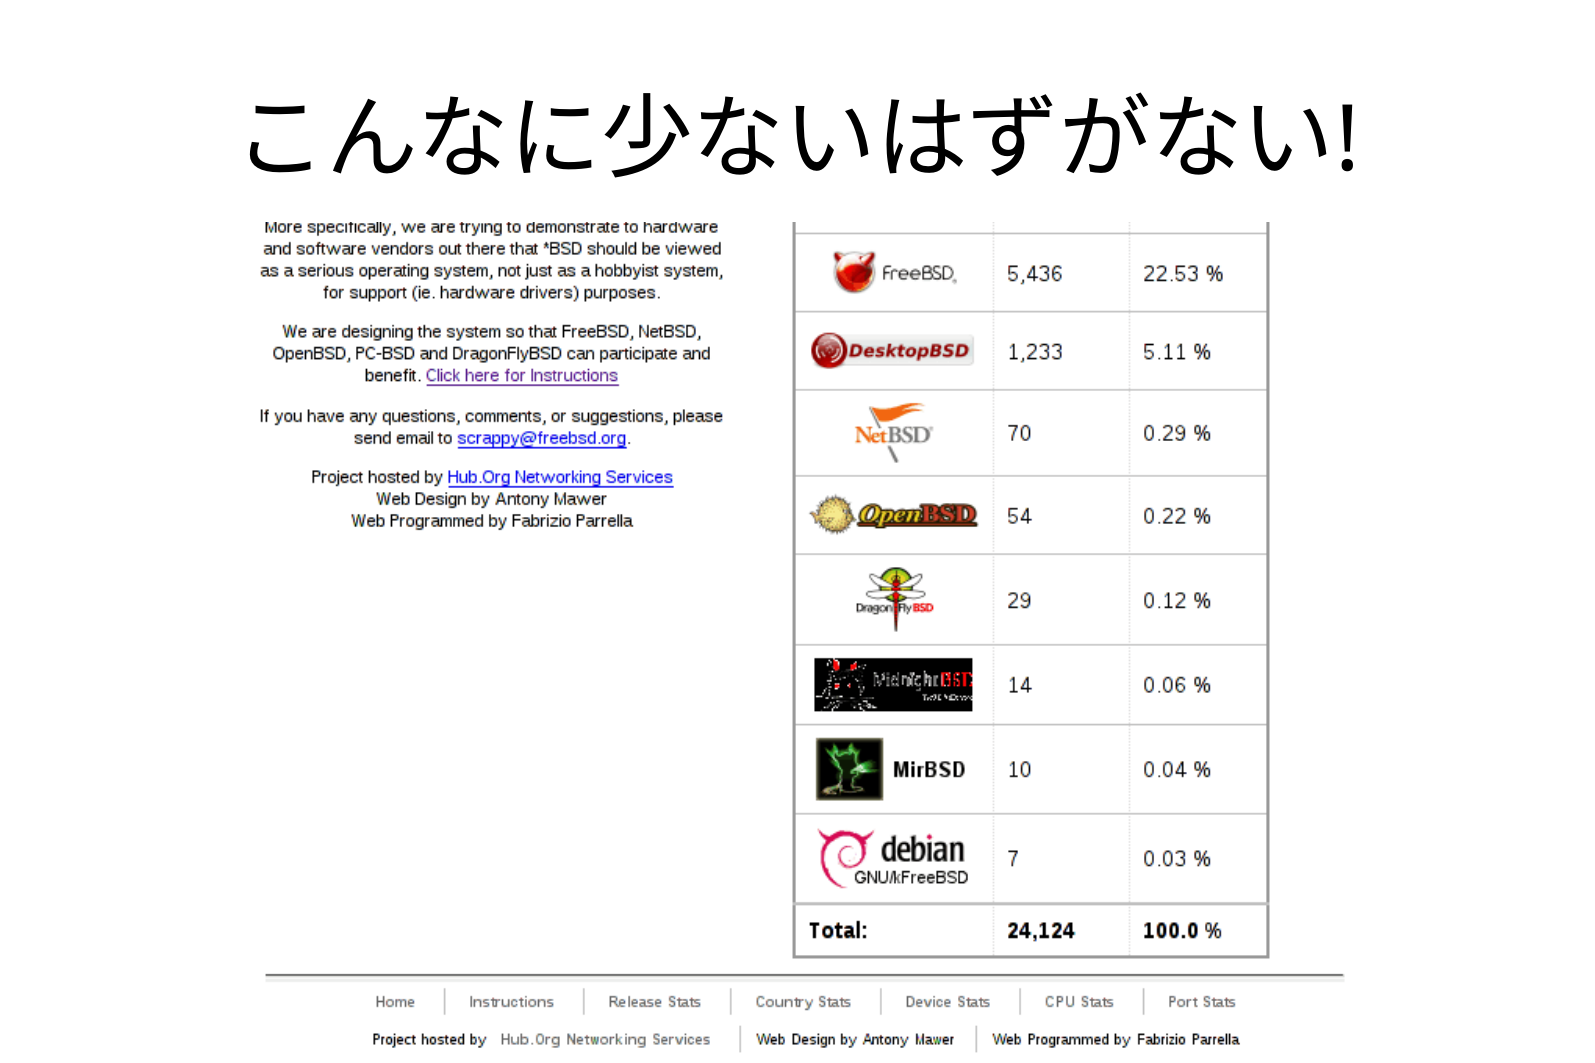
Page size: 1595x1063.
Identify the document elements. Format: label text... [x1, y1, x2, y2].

title こんなに少ないはずがない! [79, 49, 1515, 213]
picture [158, 222, 1448, 1062]
